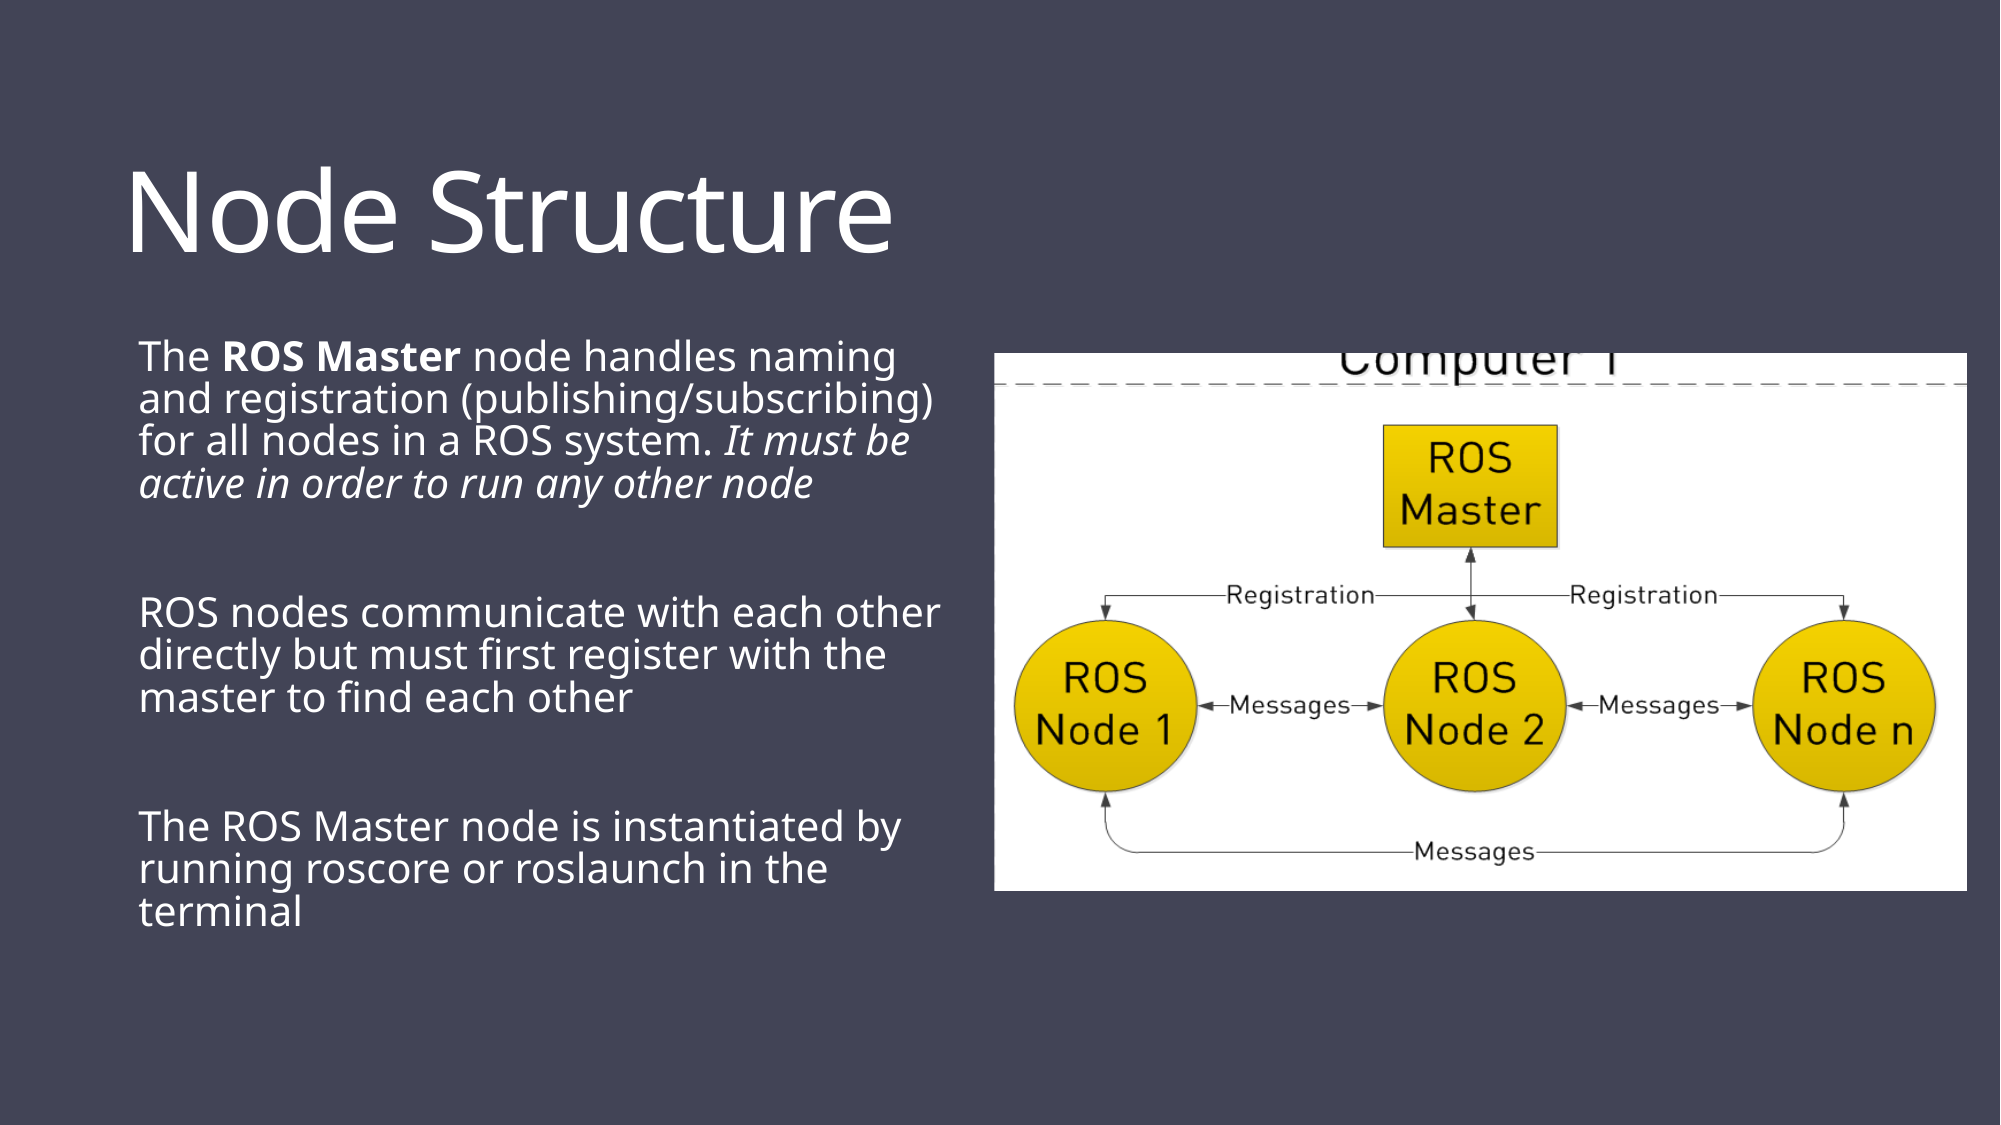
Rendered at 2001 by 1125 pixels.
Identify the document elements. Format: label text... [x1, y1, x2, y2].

title Node Structure [107, 81, 1875, 354]
picture [994, 353, 1967, 891]
list The ROS Master node handles naming and registration (publishing/subscribing) for all nodes in a ROS system. It must be active in order to run any other node ROS nodes communicate with each other directly but must first register with the master to find each other The ROS Master node is instantiated by running roscore or roslaunch in the terminal [111, 329, 979, 948]
